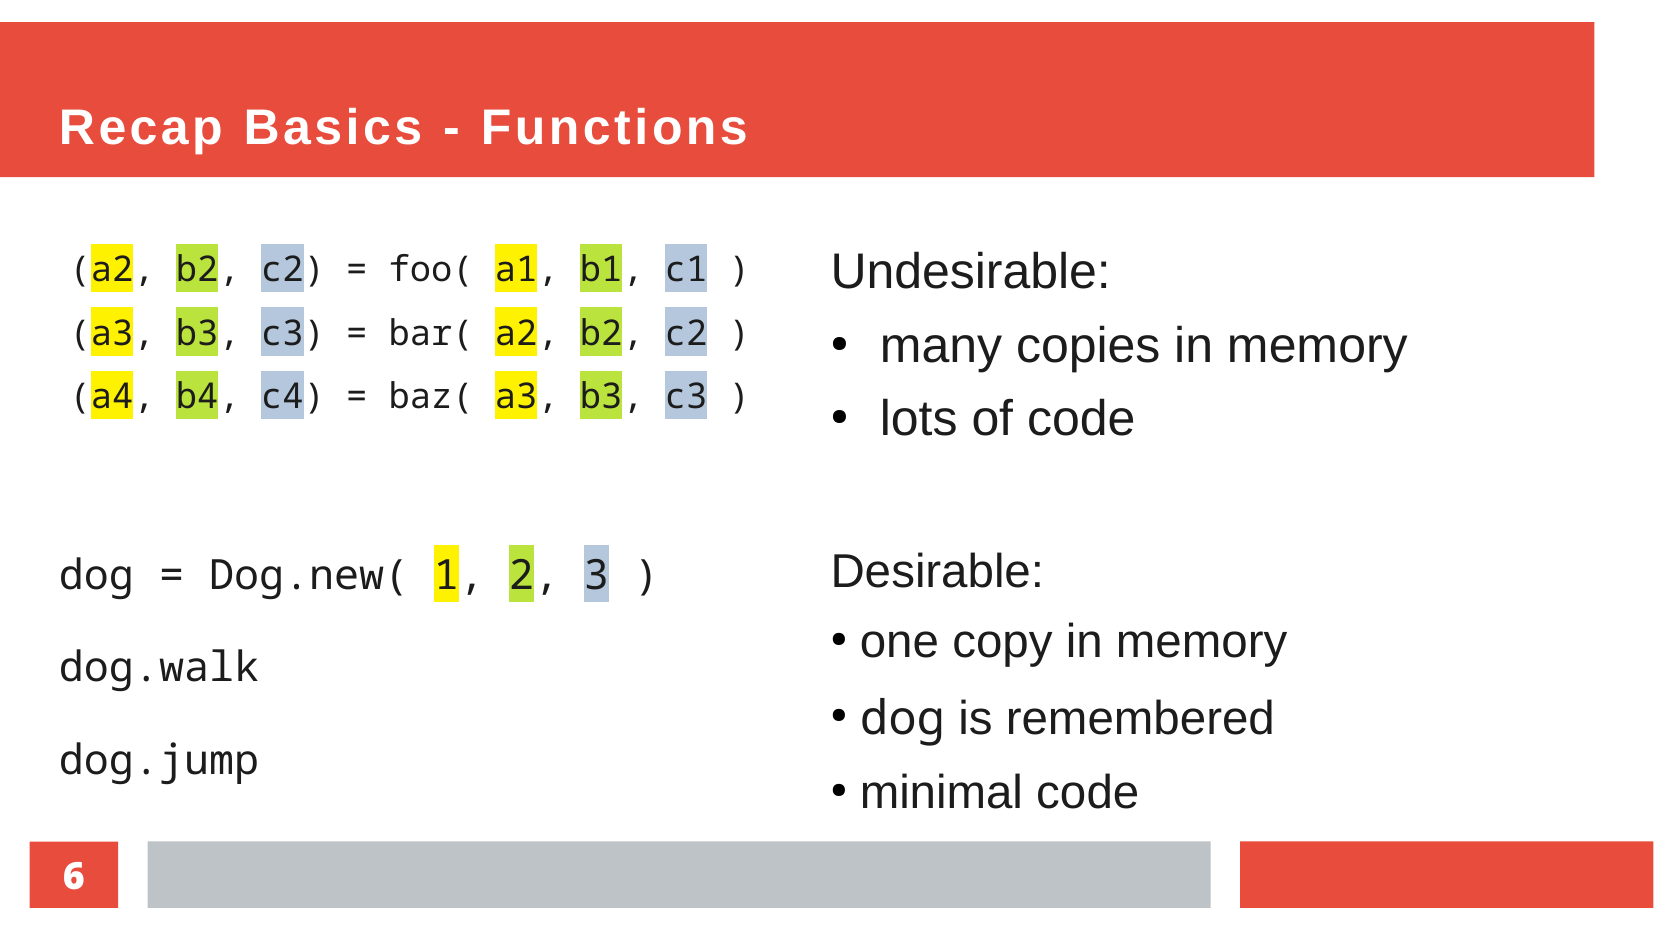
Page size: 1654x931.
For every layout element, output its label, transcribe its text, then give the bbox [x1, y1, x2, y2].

list (a2, b2, c2) = foo( a1, b1, c1 ) (a3, b3, c3) = bar( a2, b2, c2 ) (a4, b4, c4) = baz( a3, b3, c3 ) [59, 243, 794, 519]
list dog = Dog.new( 1, 2, 3 ) dog.walk dog.jump [59, 544, 794, 819]
title Recap Basics - Functions [59, 44, 1595, 156]
list Undesirable: many copies in memory lots of code [830, 243, 1566, 519]
list Desirable: one copy in memory dog is remembered minimal code [830, 544, 1566, 819]
